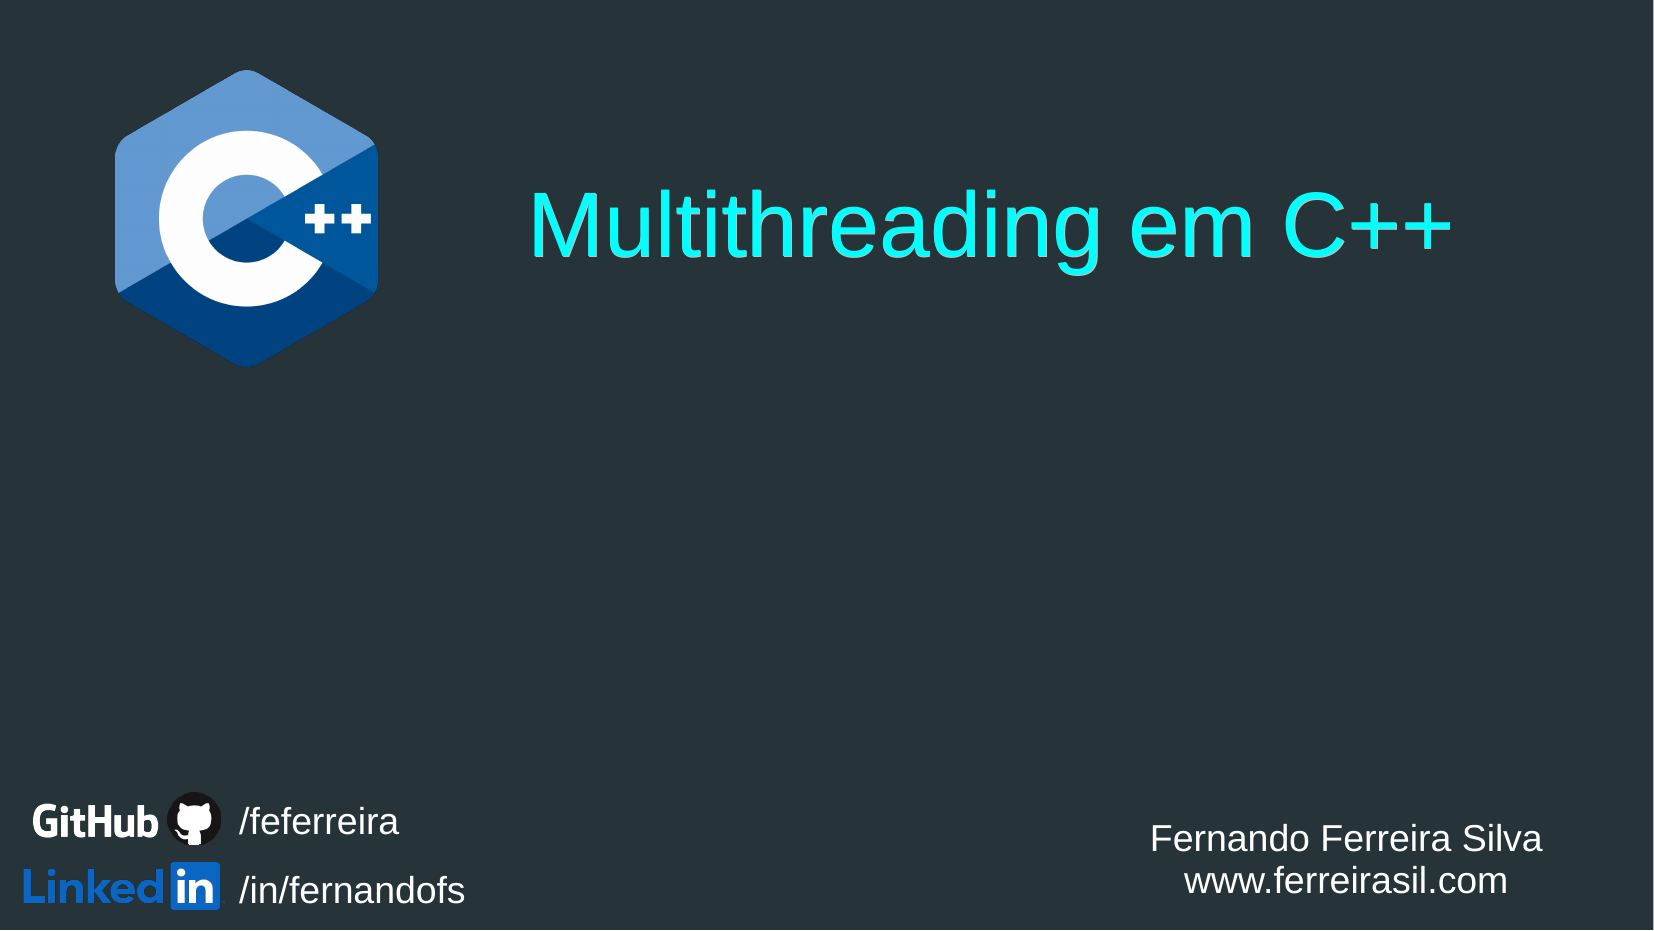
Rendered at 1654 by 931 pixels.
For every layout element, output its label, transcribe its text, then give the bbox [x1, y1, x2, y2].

title Multithreading em C++ [413, 141, 1571, 309]
picture [23, 791, 221, 851]
picture [23, 862, 225, 910]
picture [115, 70, 378, 367]
